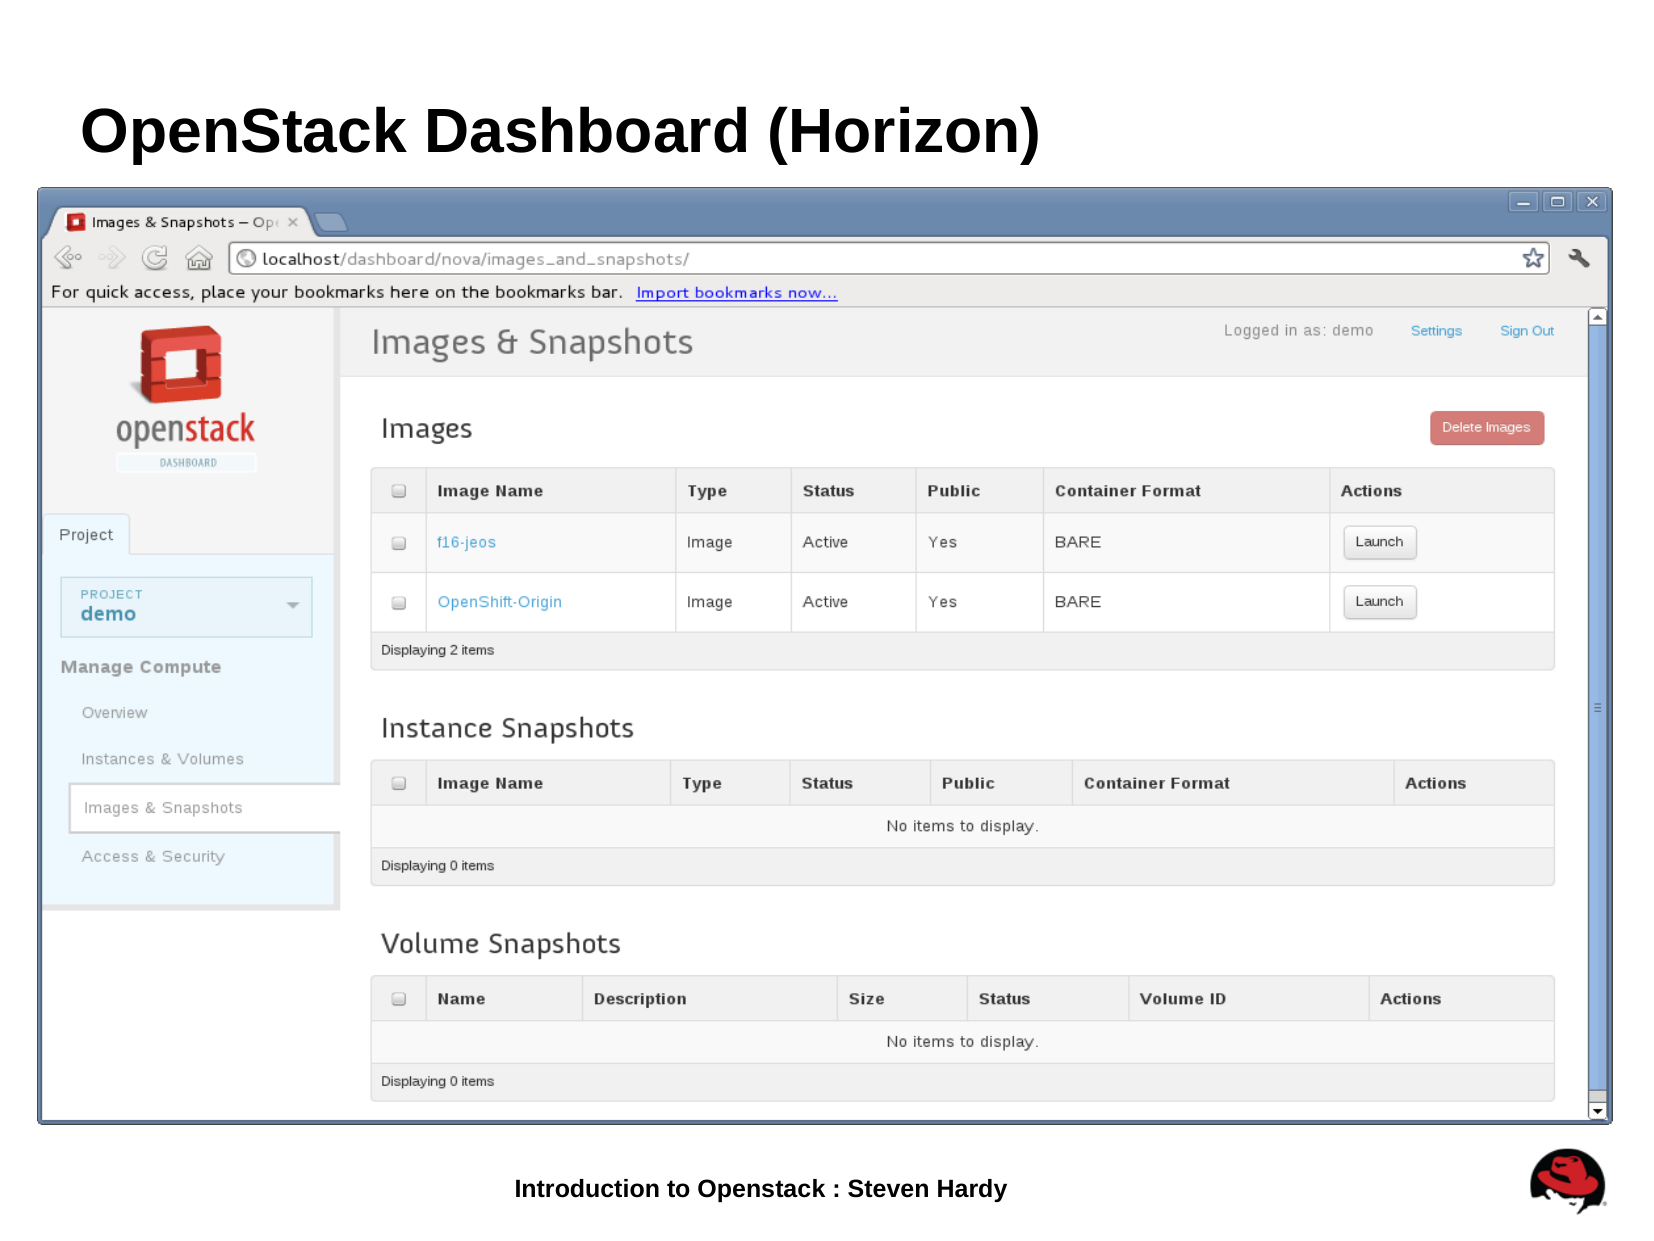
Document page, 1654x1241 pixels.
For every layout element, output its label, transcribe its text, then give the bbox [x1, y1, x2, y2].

title OpenStack Dashboard (Horizon) [80, 37, 1569, 187]
picture [1529, 1146, 1613, 1224]
picture [37, 187, 1613, 1126]
